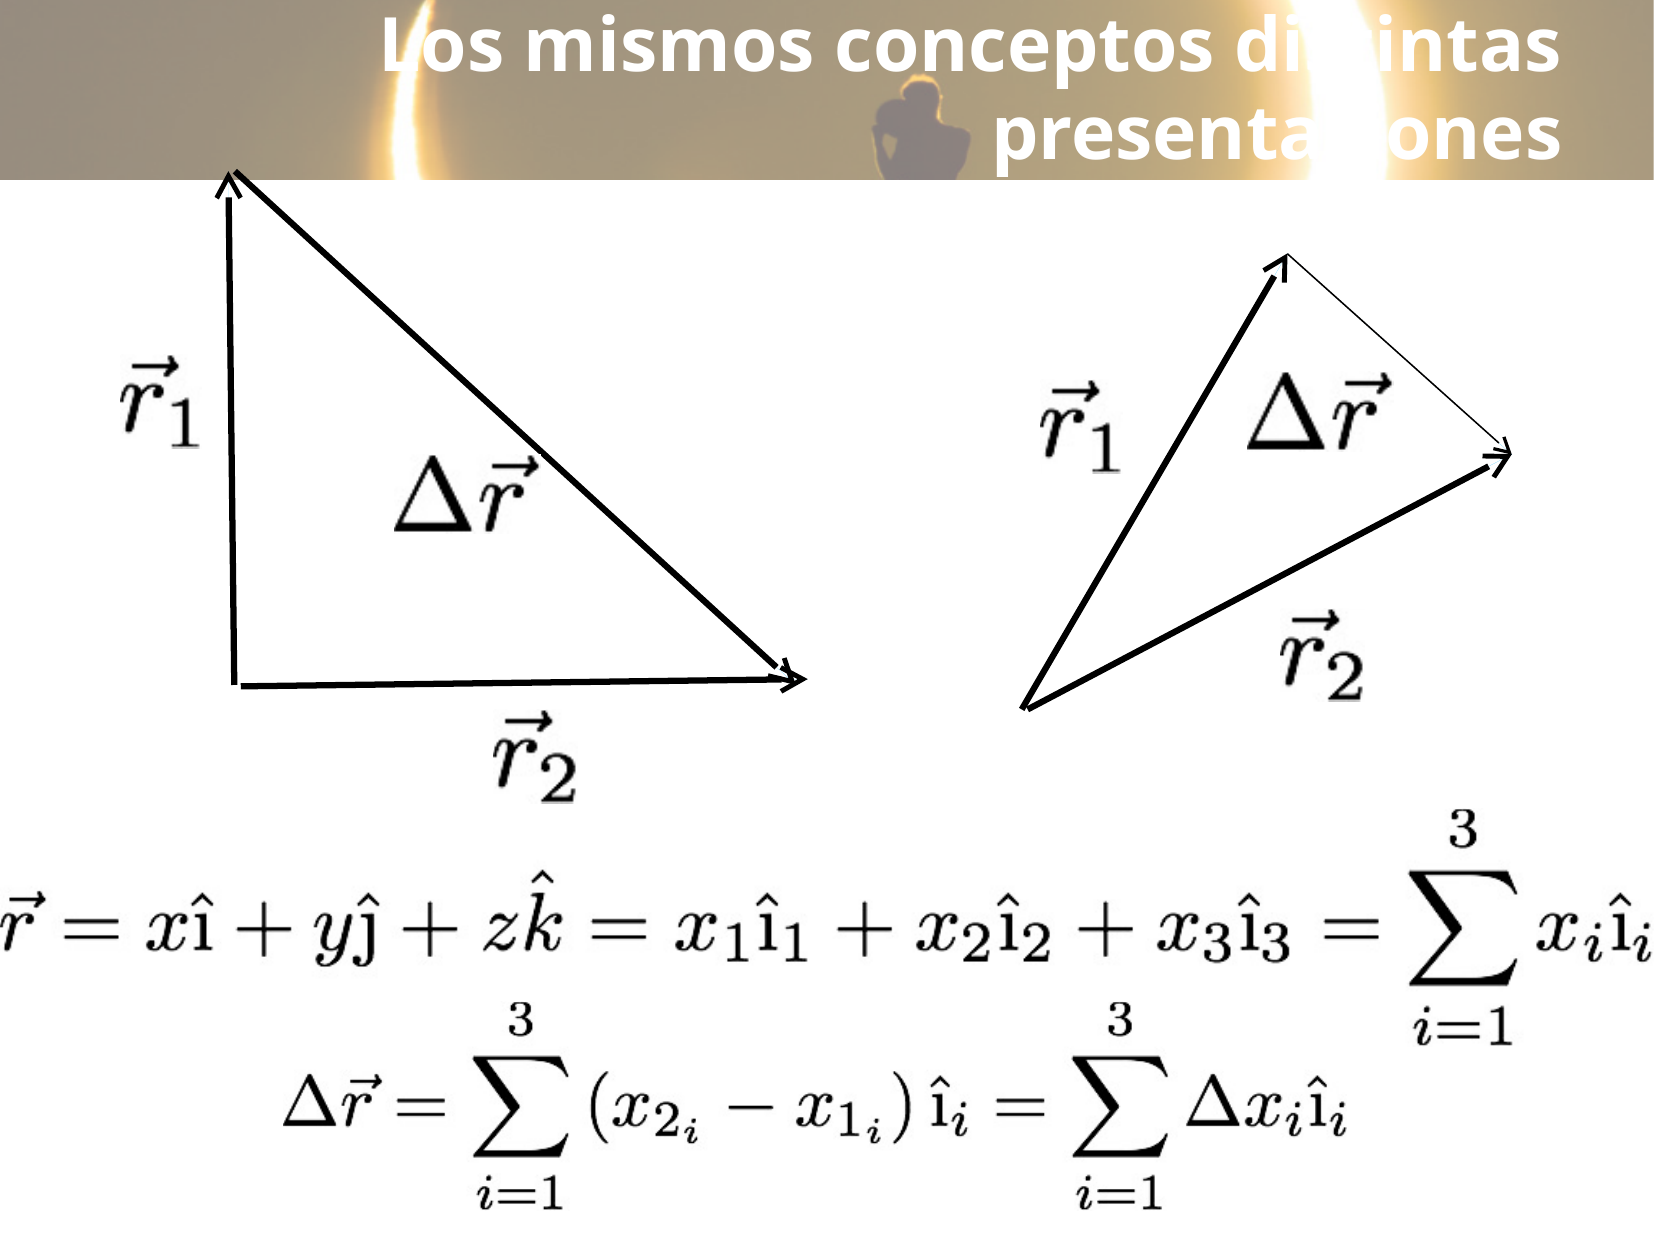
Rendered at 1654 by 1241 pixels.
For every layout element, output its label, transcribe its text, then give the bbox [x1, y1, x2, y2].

picture [229, 172, 243, 180]
picture [1040, 379, 1123, 474]
text_box [228, 171, 235, 685]
picture [0, 0, 1654, 180]
title Los mismos conceptos distintas presentaciones [75, 7, 1563, 172]
text_box [1021, 253, 1512, 710]
picture [1280, 608, 1365, 702]
text_box [234, 171, 808, 687]
picture [120, 354, 202, 449]
picture [394, 454, 541, 534]
picture [1247, 371, 1394, 452]
picture [0, 808, 1654, 1211]
picture [493, 709, 578, 804]
